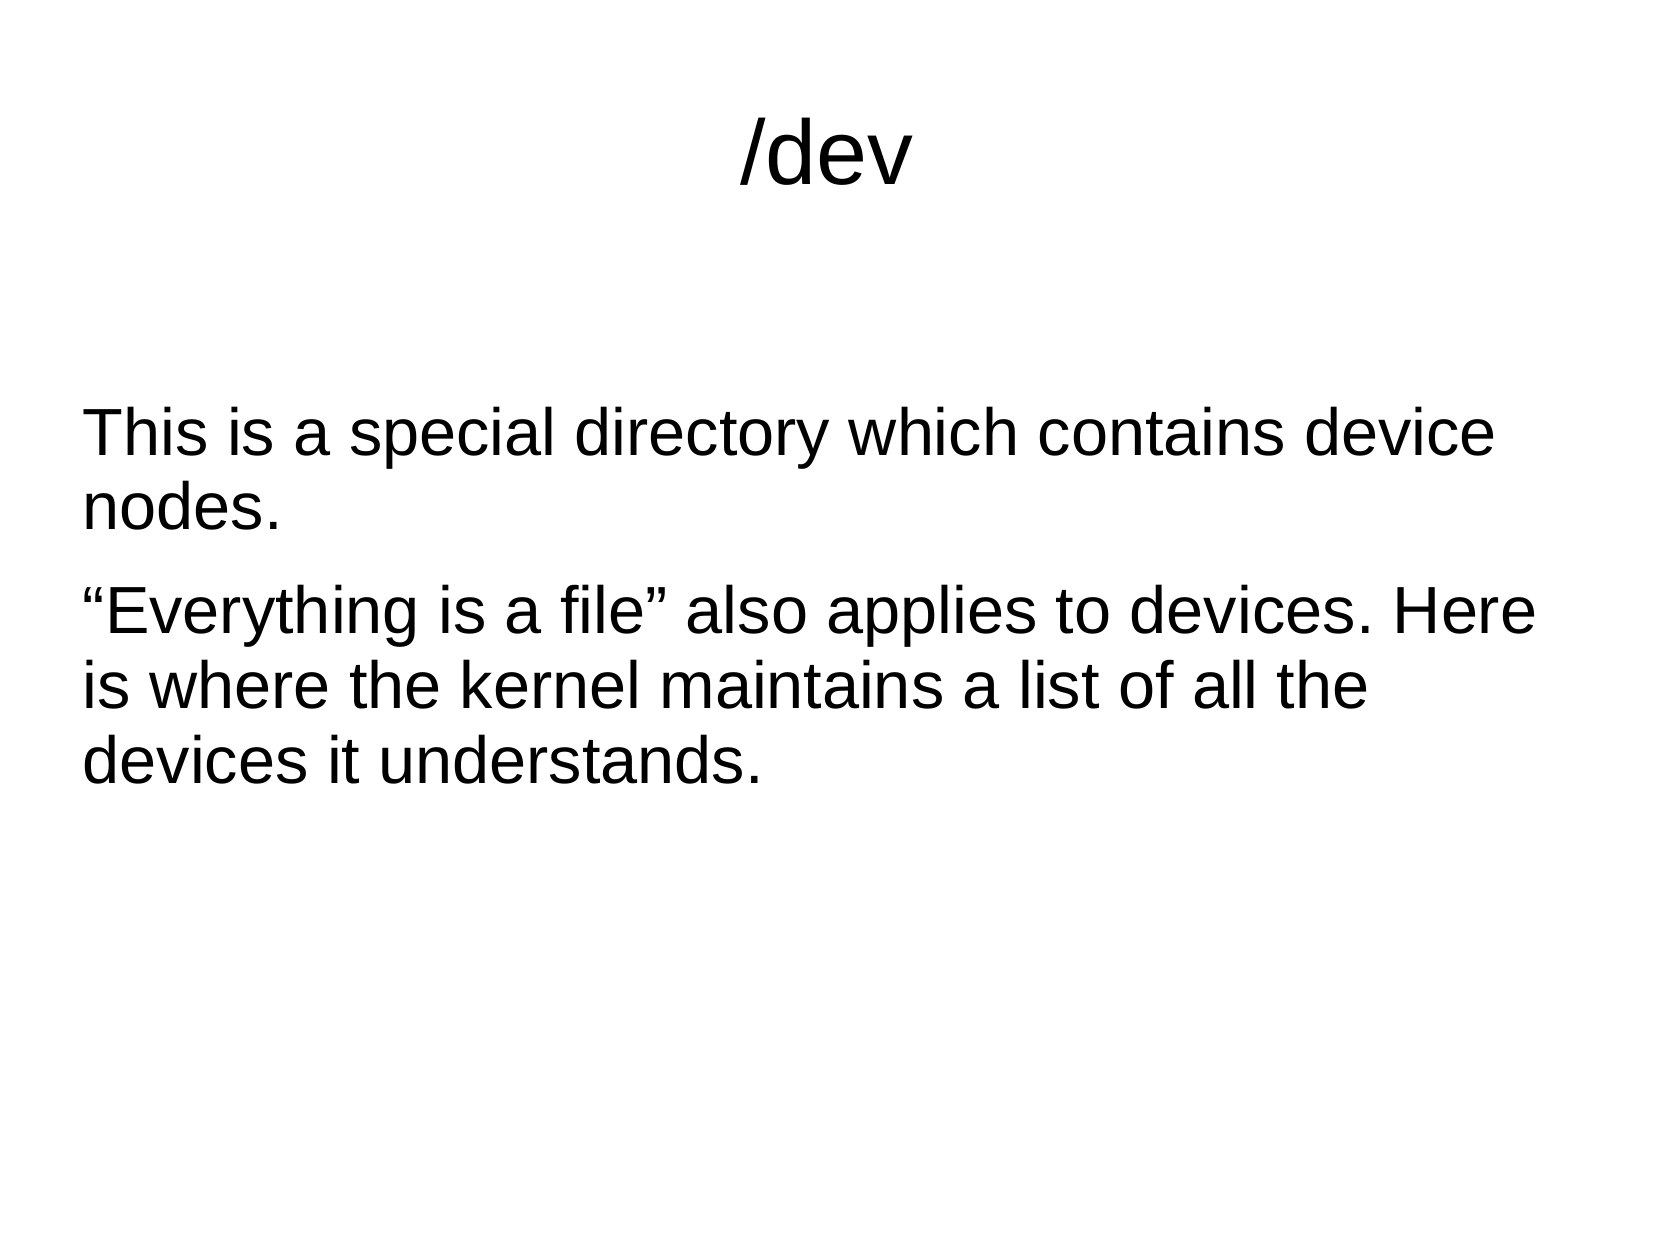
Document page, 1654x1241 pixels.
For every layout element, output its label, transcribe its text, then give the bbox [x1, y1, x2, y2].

title /dev [82, 49, 1571, 257]
list This is a special directory which contains device nodes. “Everything is a file” also applies to devices. Here is where the kernel maintains a list of all the devices it understands. [82, 290, 1571, 1010]
